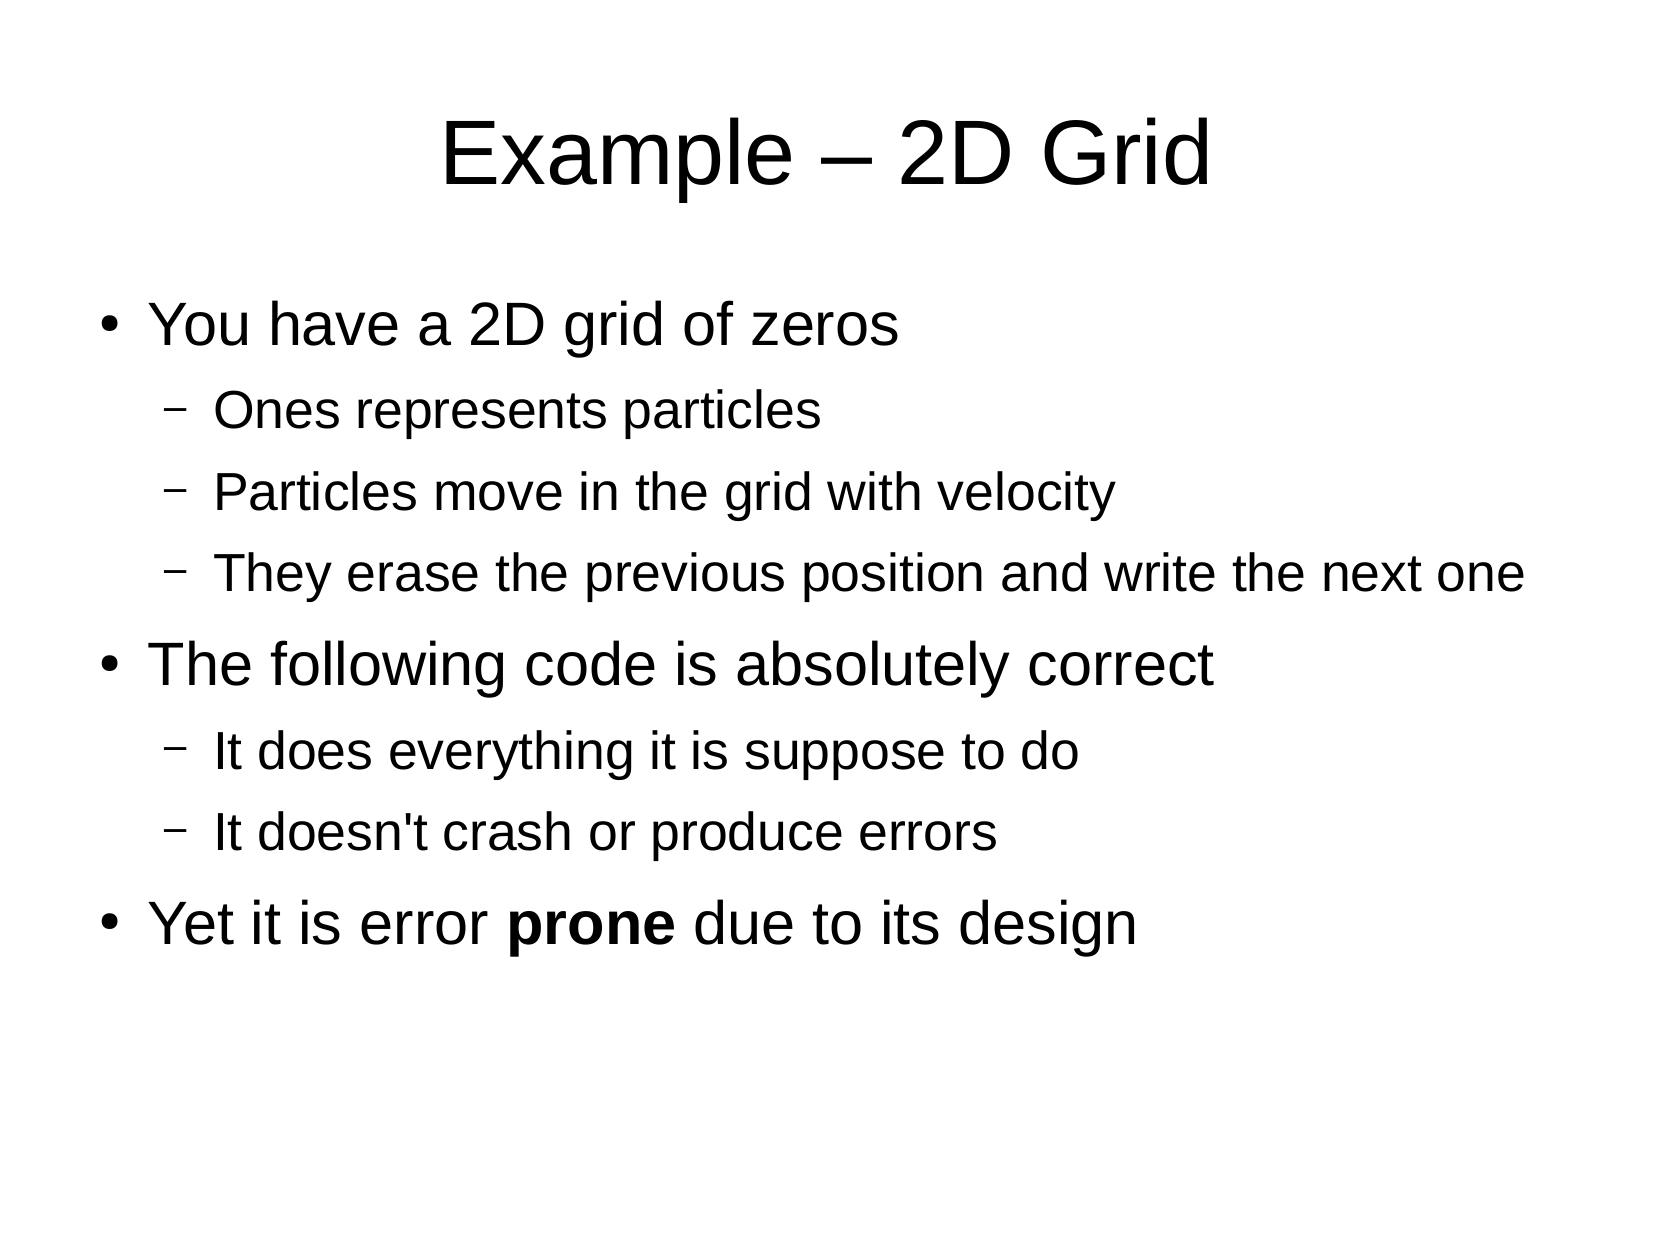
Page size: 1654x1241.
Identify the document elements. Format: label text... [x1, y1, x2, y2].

list You have a 2D grid of zeros Ones represents particles Particles move in the grid with velocity They erase the previous position and write the next one The following code is absolutely correct It does everything it is suppose to do It doesn't crash or produce errors Yet it is error prone due to its design [82, 290, 1571, 1010]
title Example – 2D Grid [82, 49, 1571, 257]
